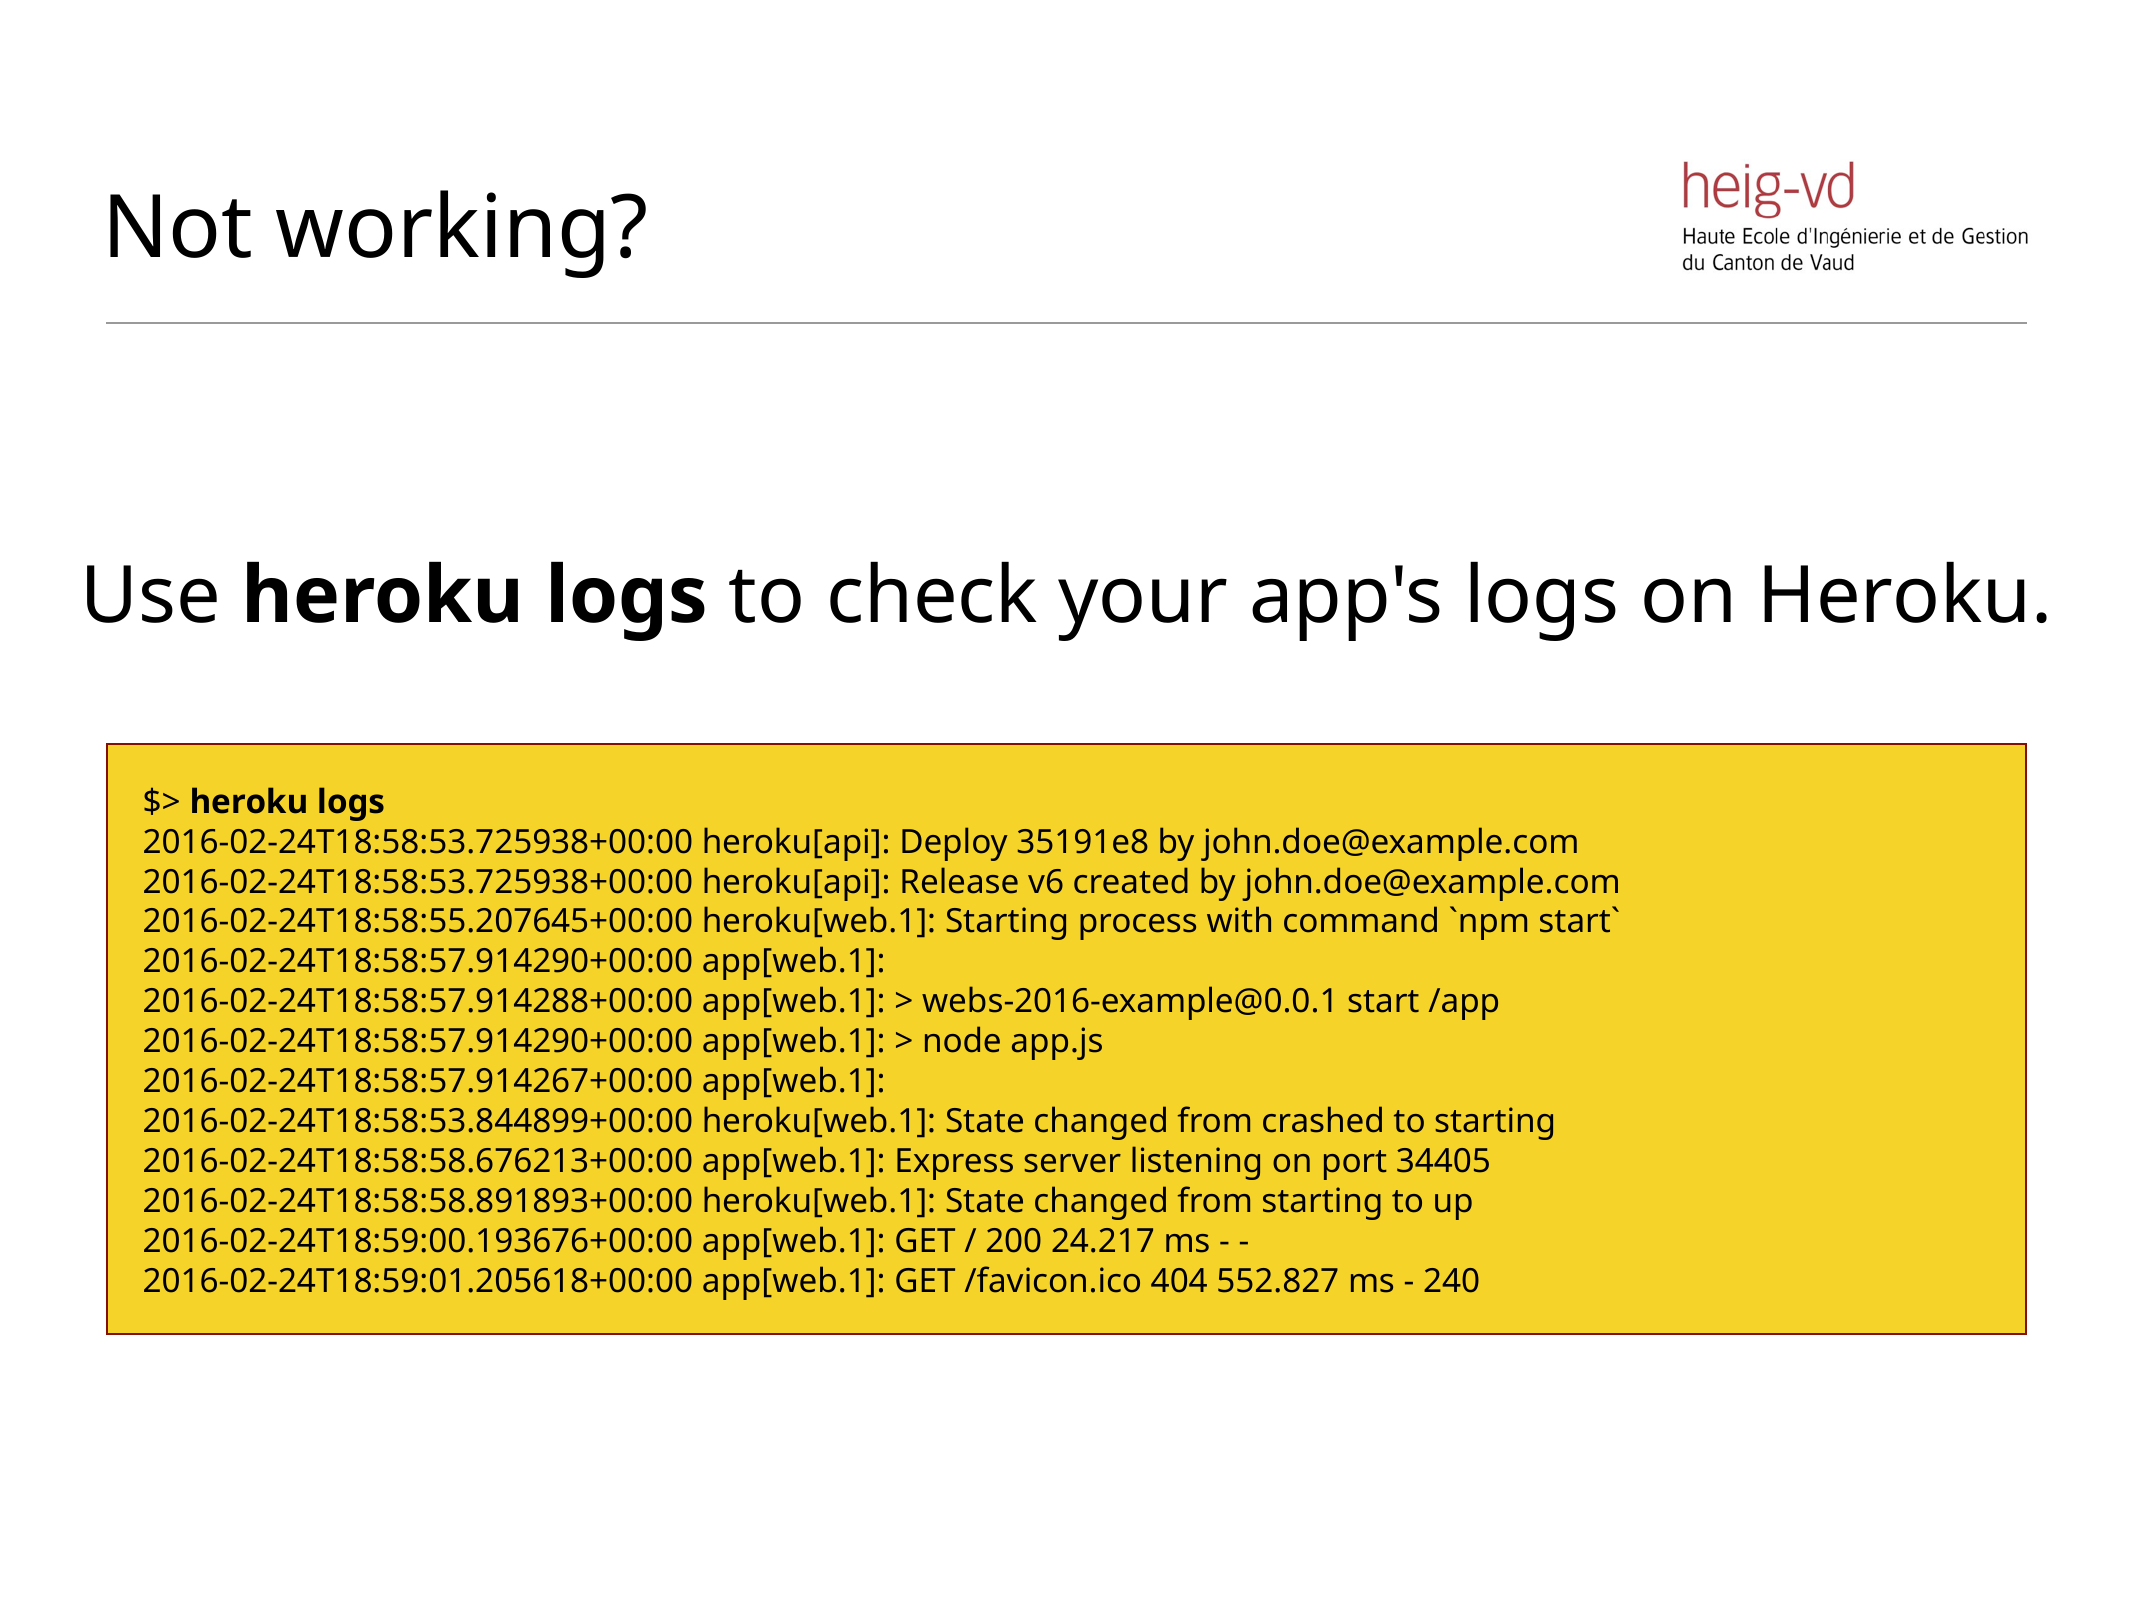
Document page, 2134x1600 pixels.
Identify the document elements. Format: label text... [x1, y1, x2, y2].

text_box Use heroku logs to check your app's logs on Heroku. [71, 534, 2062, 647]
title Not working? [93, 54, 2040, 284]
text_box $> heroku logs 2016-02-24T18:58:53.725938+00:00 heroku[api]: Deploy 35191e8 by john.doe@example.com 2016-02-24T18:58:53.725938+00:00 heroku[api]: Release v6 created by john.doe@example.com 2016-02-24T18:58:55.207645+00:00 heroku[web.1]: Starting process with command `npm start` 2016-02-24T18:58:57.914290+00:00 app[web.1]: 2016-02-24T18:58:57.914288+00:00 app[web.1]: > webs-2016-example@0.0.1 start /app 2016-02-24T18:58:57.914290+00:00 app[web.1]: > node app.js 2016-02-24T18:58:57.914267+00:00 app[web.1]: 2016-02-24T18:58:53.844899+00:00 heroku[web.1]: State changed from crashed to starting 2016-02-24T18:58:58.676213+00:00 app[web.1]: Express server listening on port 34405 2016-02-24T18:58:58.891893+00:00 heroku[web.1]: State changed from starting to up 2016-02-24T18:59:00.193676+00:00 app[web.1]: GET / 200 24.217 ms - - 2016-02-24T18:59:01.205618+00:00 app[web.1]: GET /favicon.ico 404 552.827 ms - 240 [107, 744, 2027, 1335]
